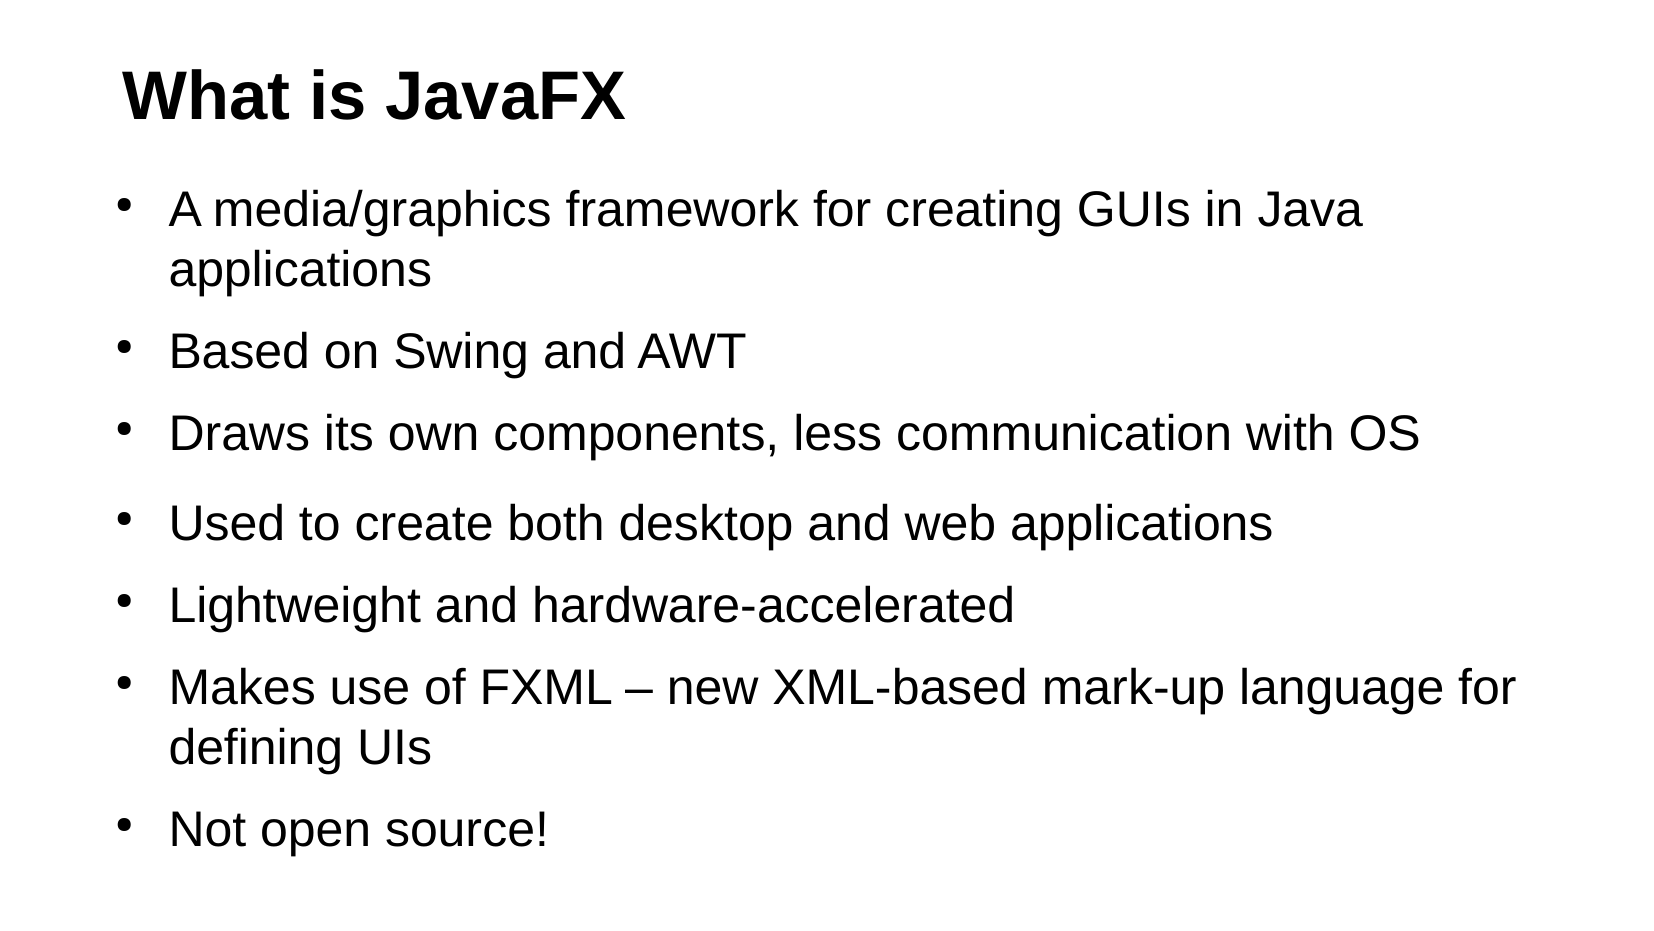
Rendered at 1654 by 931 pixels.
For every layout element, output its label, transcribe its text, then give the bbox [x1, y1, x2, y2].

list A media/graphics framework for creating GUIs in Java applications Based on Swing and AWT Draws its own components, less communication with OS Used to create both desktop and web applications Lightweight and hardware-accelerated Makes use of FXML – new XML-based mark-up language for defining UIs Not open source! [82, 168, 1538, 889]
title What is JavaFX [82, 37, 1571, 147]
